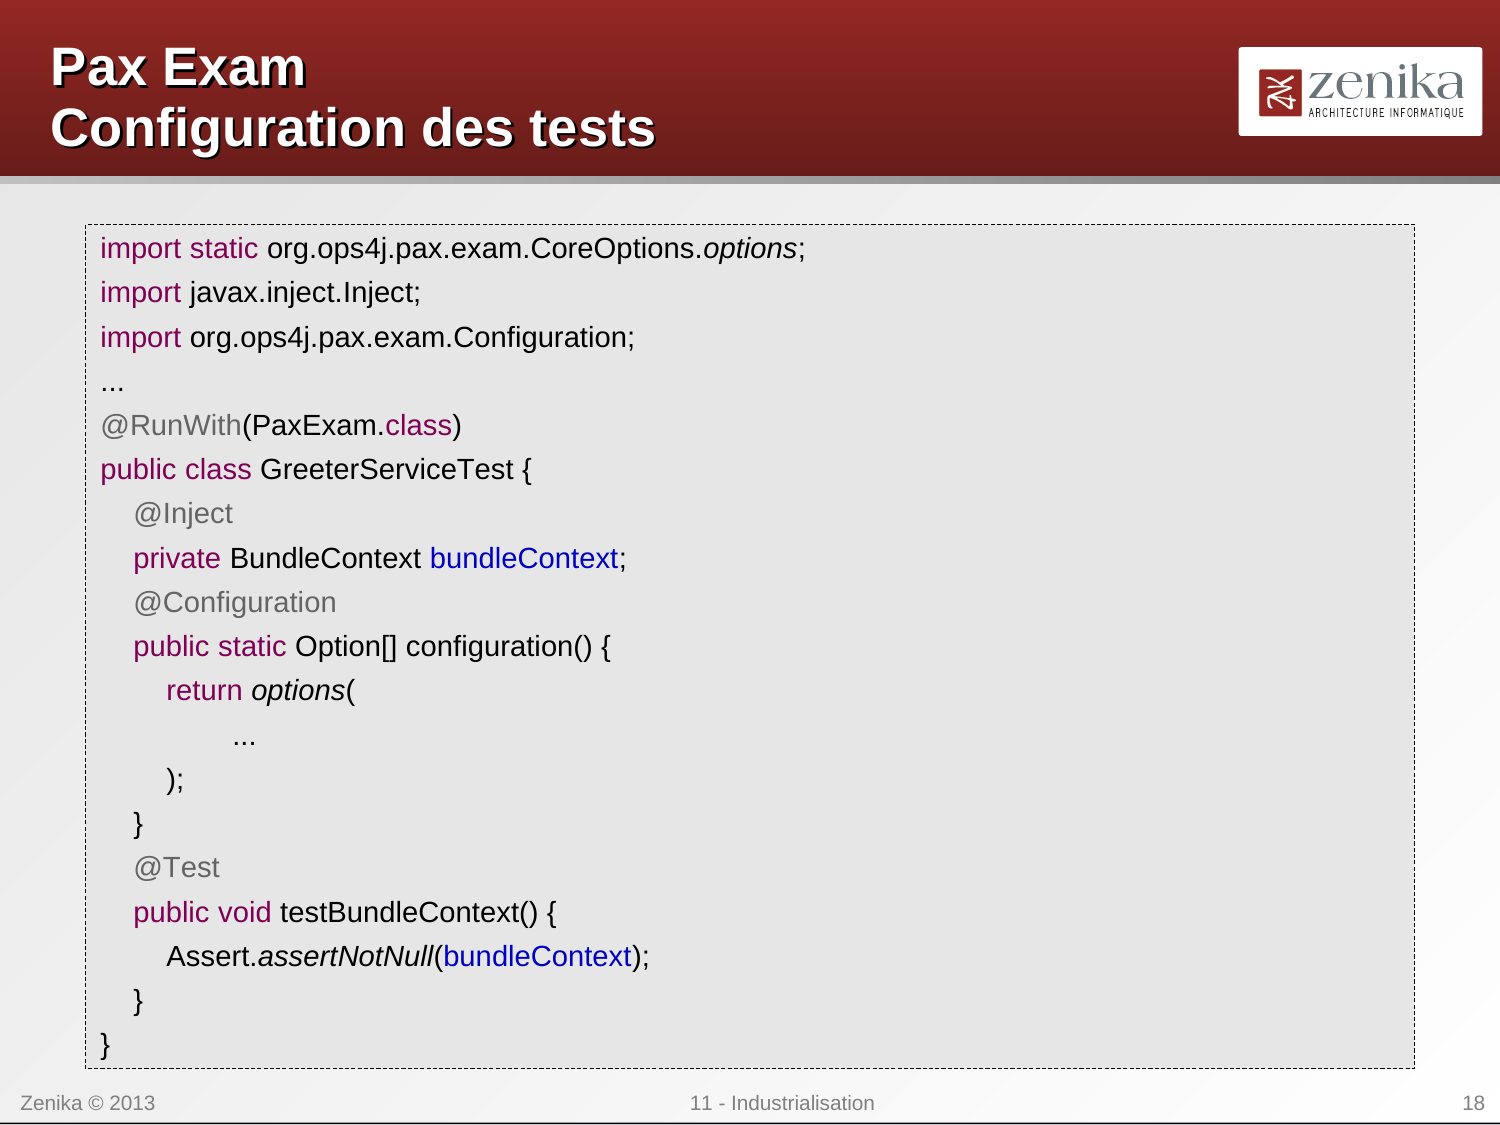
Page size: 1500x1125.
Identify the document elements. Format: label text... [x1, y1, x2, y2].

list import static org.ops4j.pax.exam.CoreOptions.options; import javax.inject.Inject; import org.ops4j.pax.exam.Configuration; ... @RunWith(PaxExam.class) public class GreeterServiceTest { @Inject private BundleContext bundleContext; @Configuration public static Option[] configuration() { return options( ... ); } @Test public void testBundleContext() { Assert.assertNotNull(bundleContext); } } [85, 224, 1415, 1069]
picture [1257, 58, 1464, 125]
title Pax Exam Configuration des tests [50, 15, 1206, 180]
